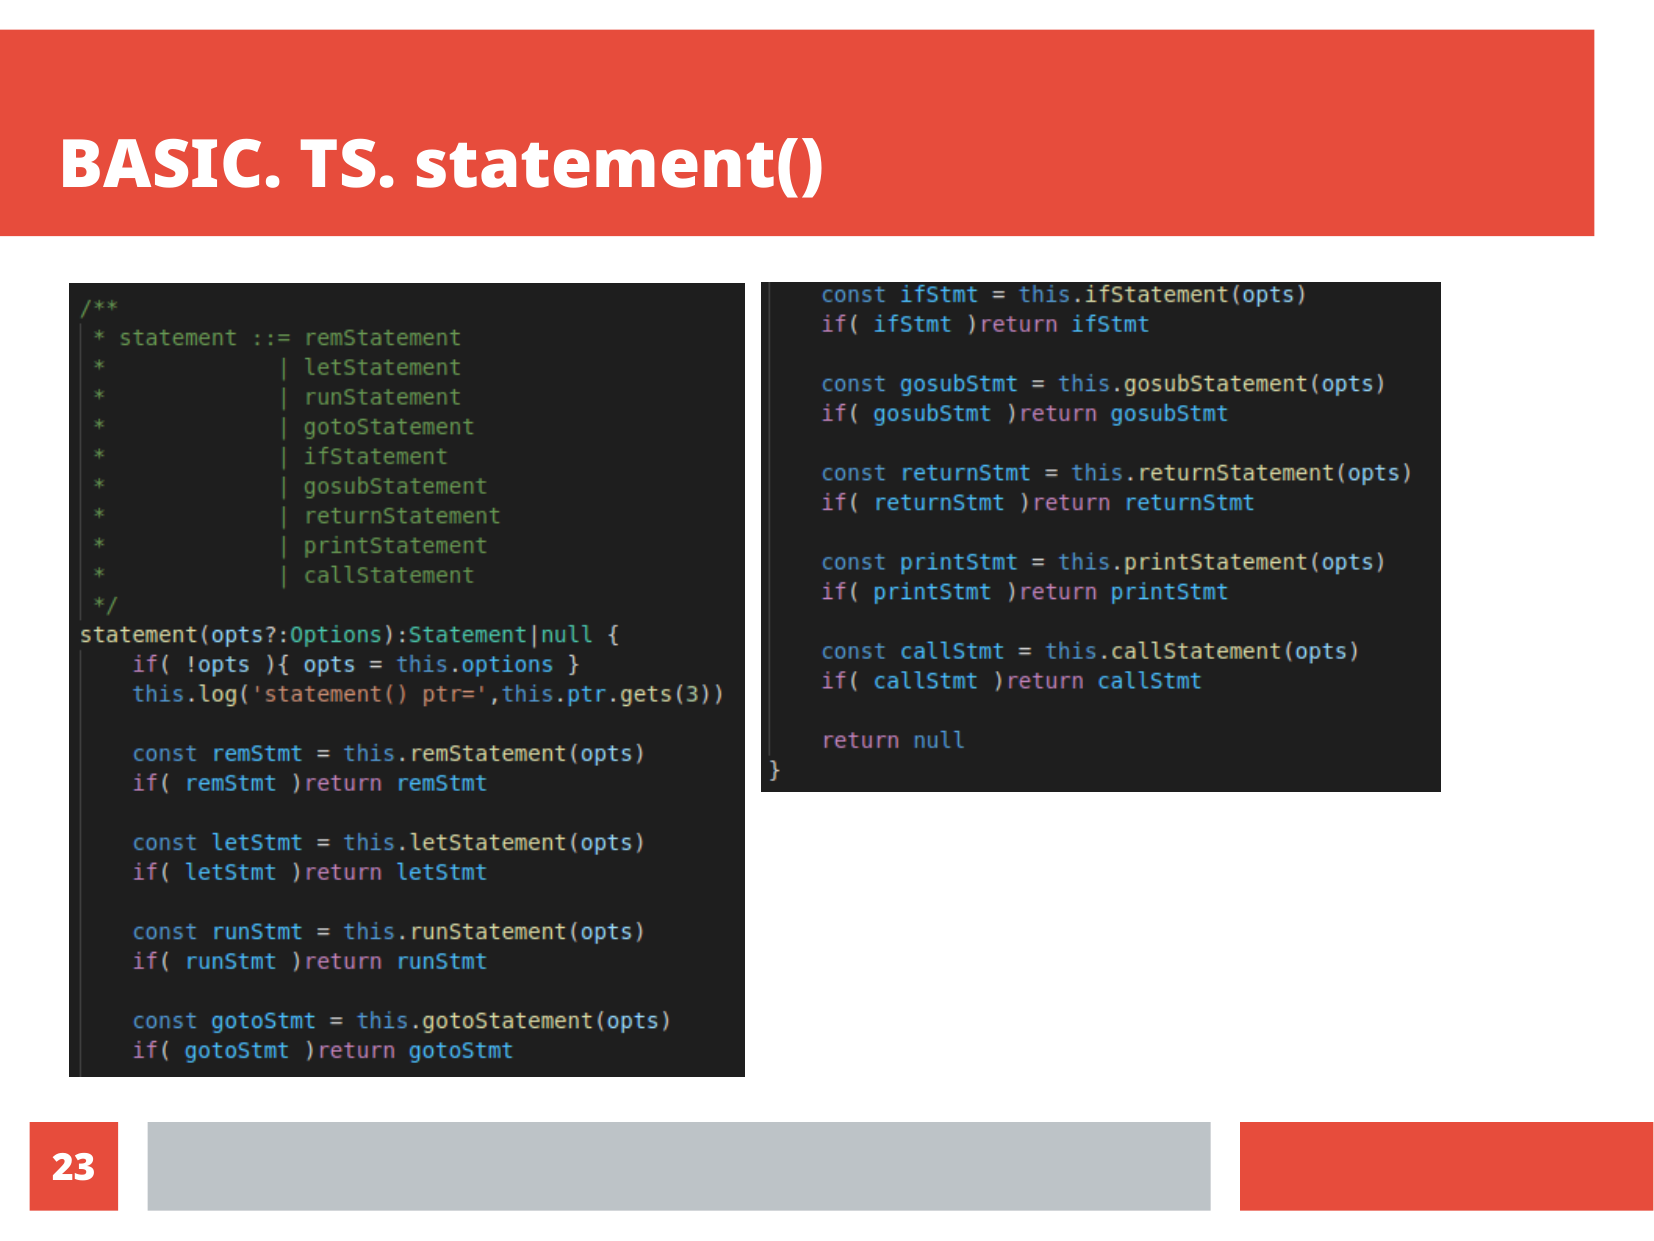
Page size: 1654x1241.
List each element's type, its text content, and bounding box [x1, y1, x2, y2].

picture [761, 282, 1441, 792]
title BASIC. TS. statement() [59, 59, 1595, 207]
picture [69, 283, 745, 1078]
